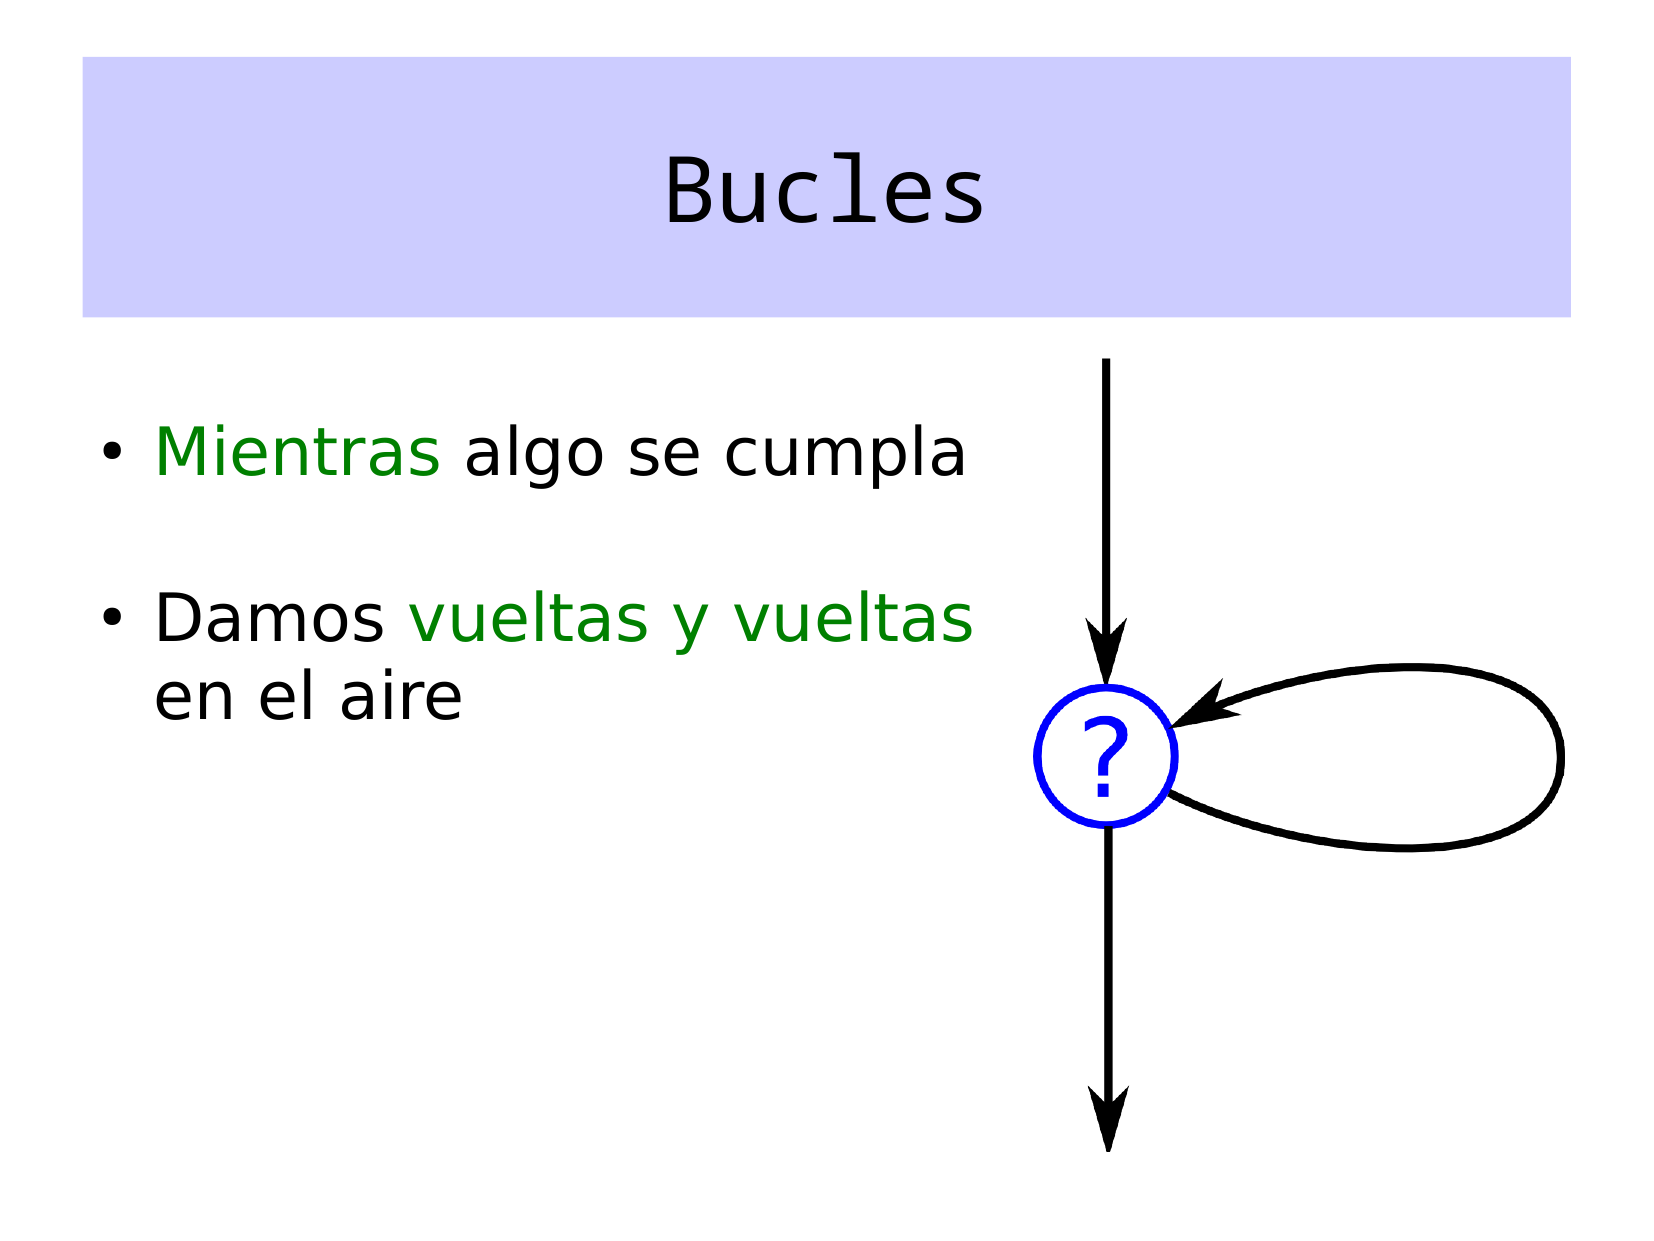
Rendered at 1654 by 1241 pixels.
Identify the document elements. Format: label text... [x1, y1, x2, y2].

picture [1033, 354, 1565, 1152]
list Mientras algo se cumpla Damos vueltas y vueltas en el aire [82, 413, 1004, 1232]
title Bucles [82, 56, 1571, 318]
